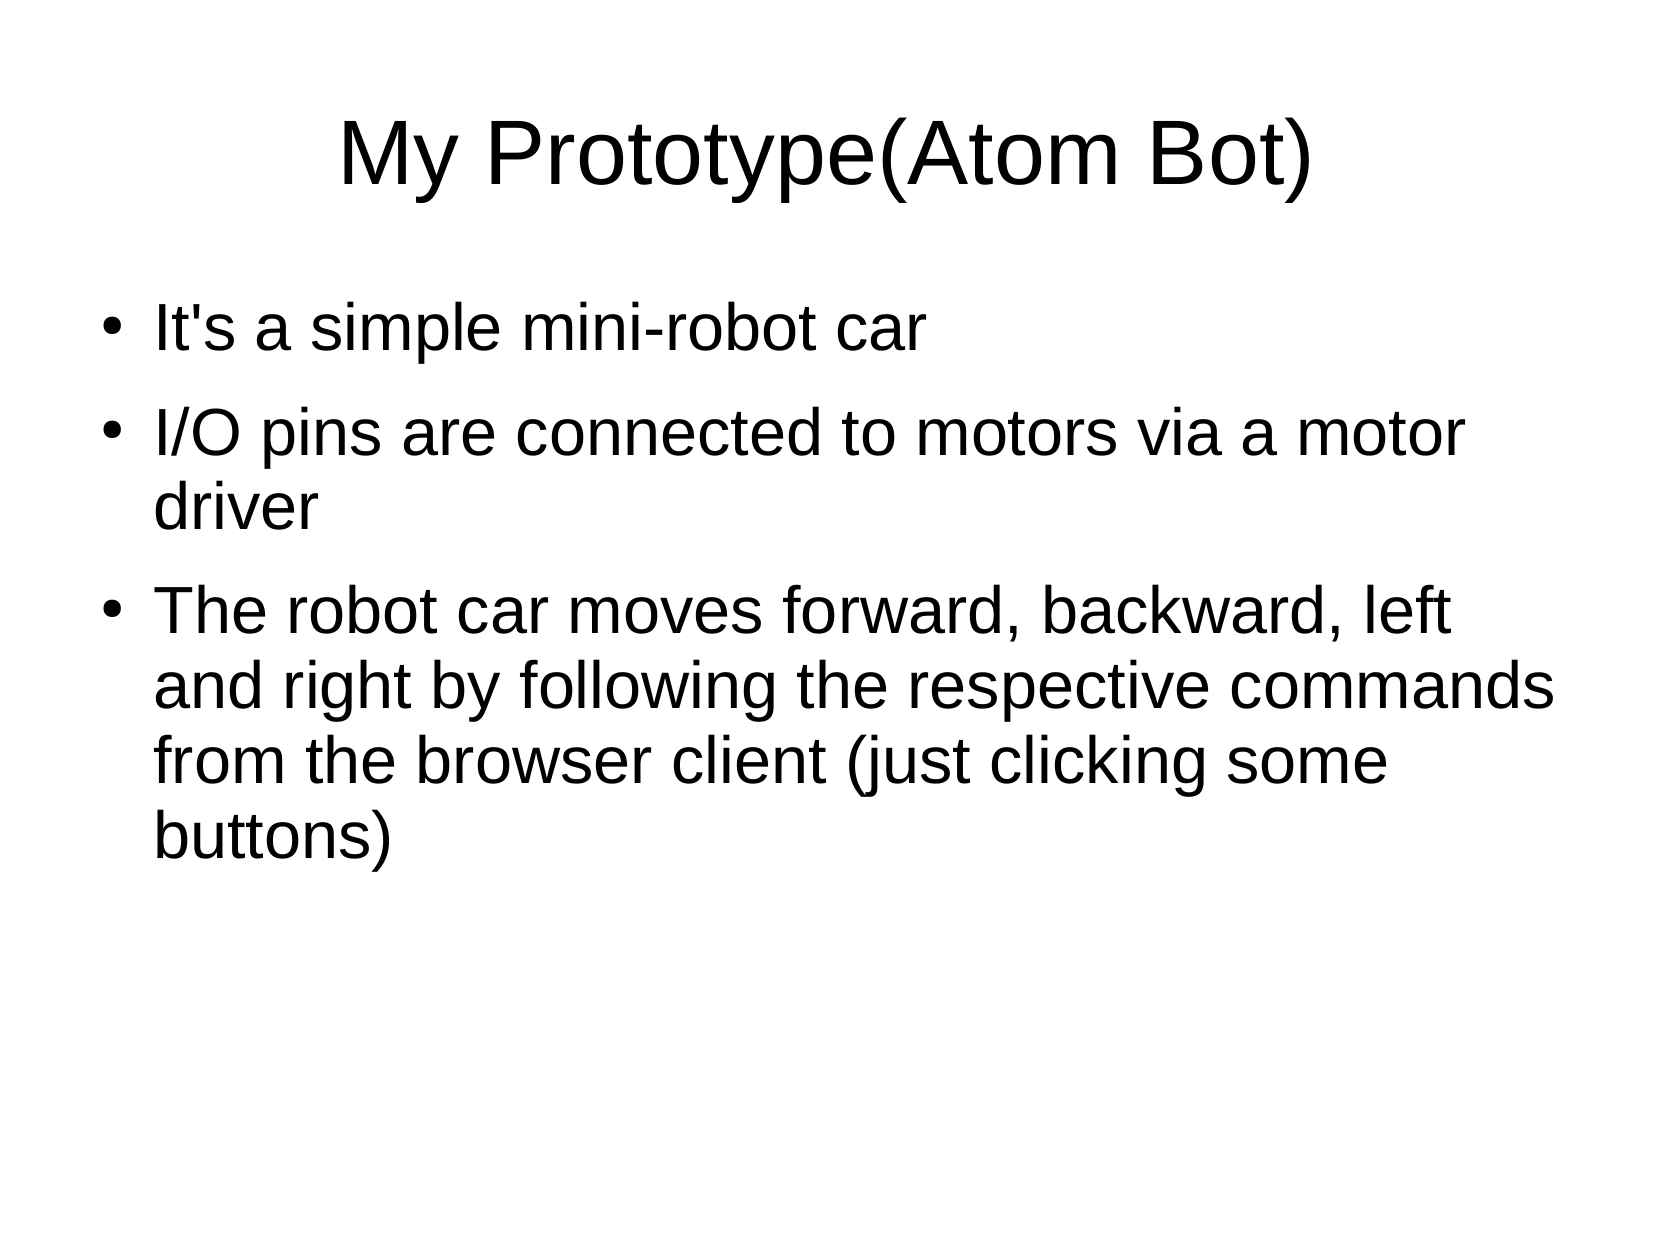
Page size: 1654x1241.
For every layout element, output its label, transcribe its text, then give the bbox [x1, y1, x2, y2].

list It's a simple mini-robot car I/O pins are connected to motors via a motor driver The robot car moves forward, backward, left and right by following the respective commands from the browser client (just clicking some buttons) [82, 290, 1571, 1010]
title My Prototype(Atom Bot) [82, 49, 1571, 257]
